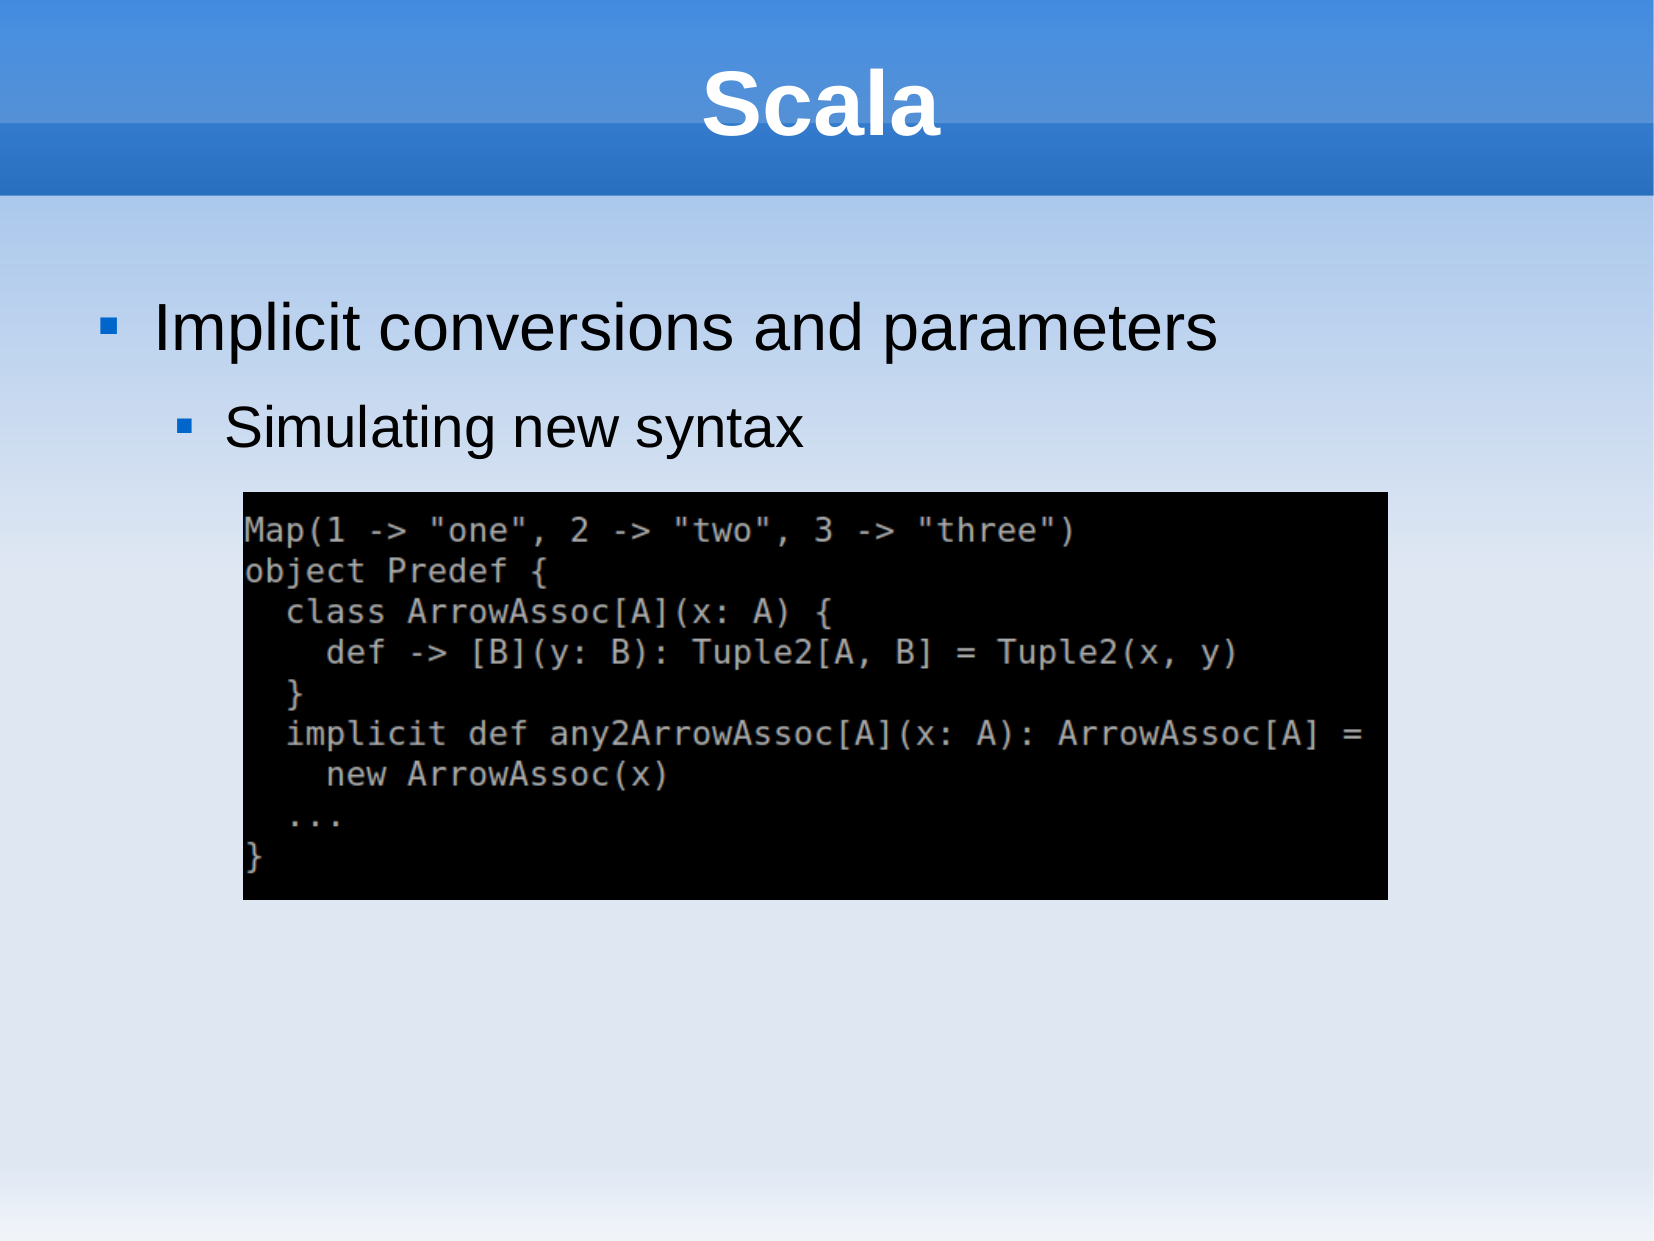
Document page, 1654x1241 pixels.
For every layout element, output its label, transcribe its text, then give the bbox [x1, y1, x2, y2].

list Implicit conversions and parameters Simulating new syntax [82, 290, 1571, 1109]
picture [0, 0, 1654, 1241]
title Scala [76, 0, 1565, 208]
